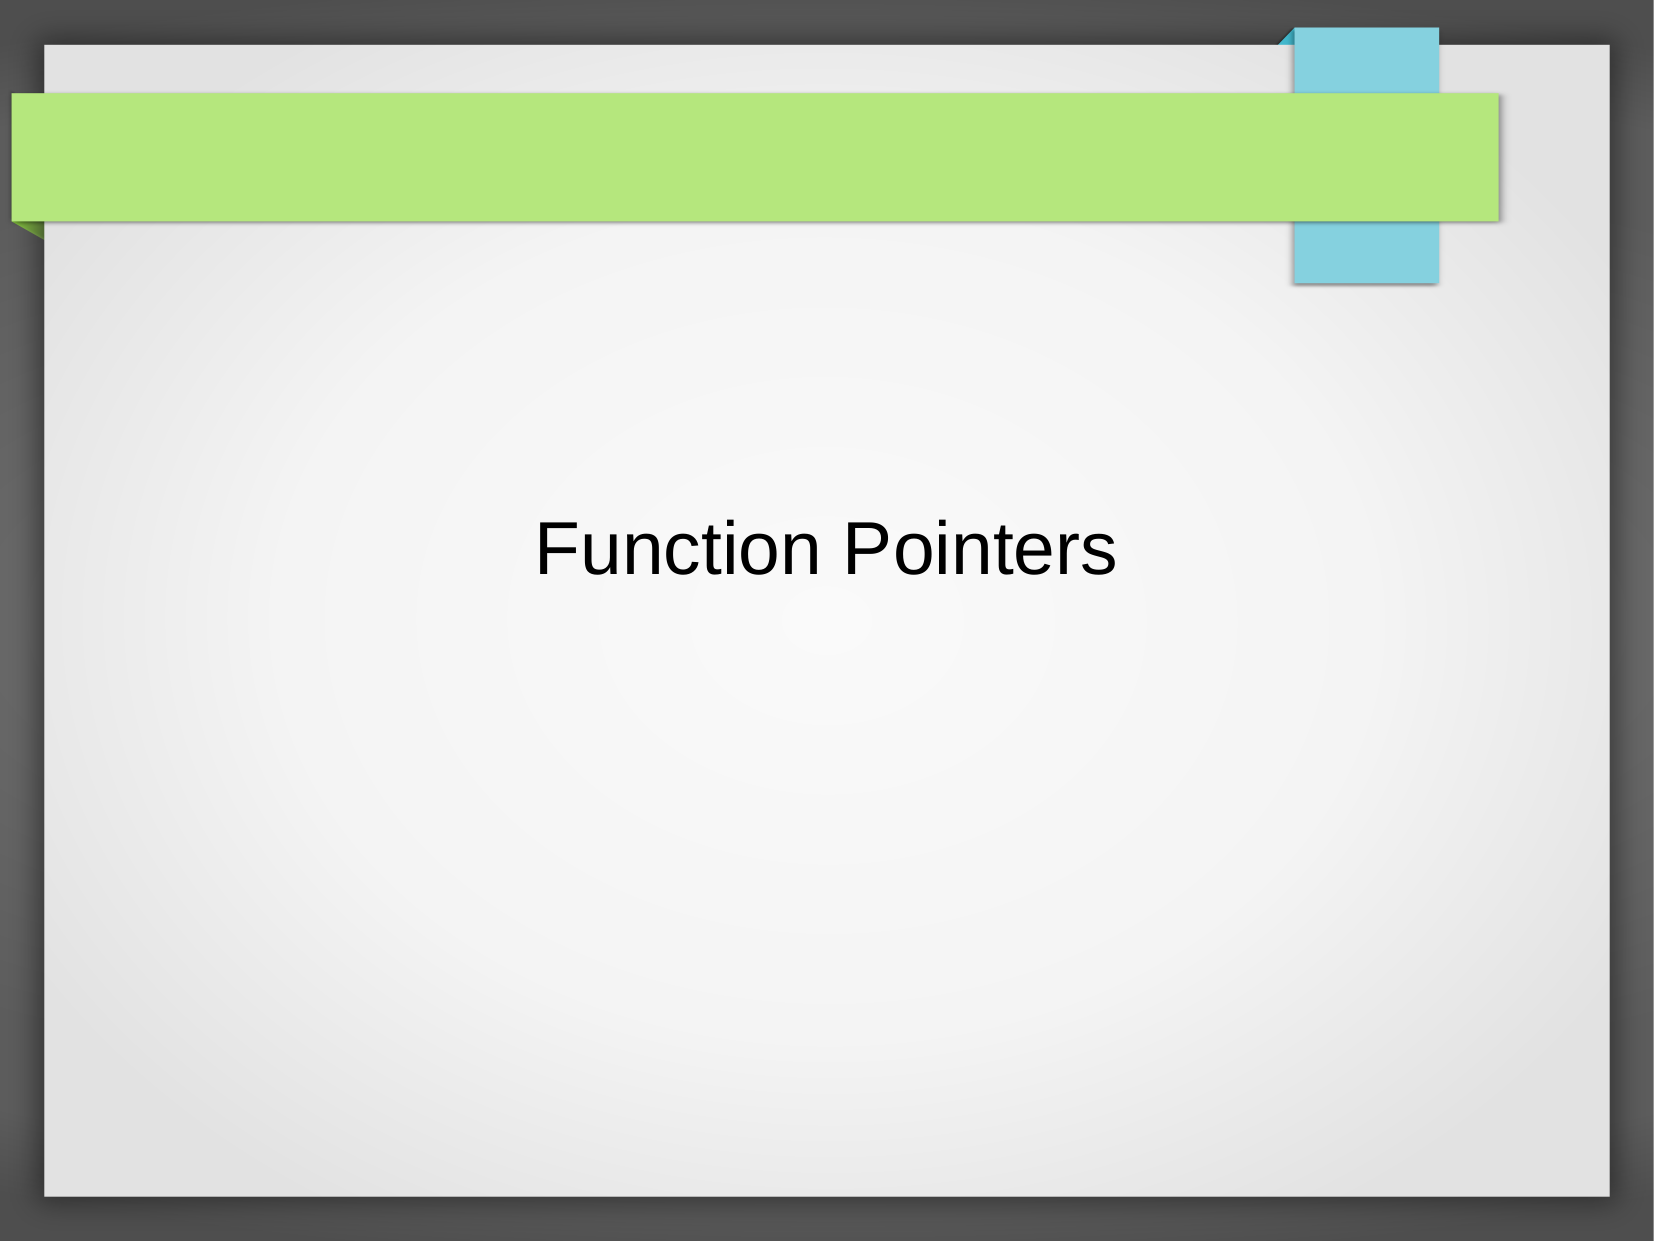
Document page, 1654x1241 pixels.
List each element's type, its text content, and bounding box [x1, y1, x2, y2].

title Function Pointers [82, 445, 1571, 653]
picture [0, 0, 1654, 1241]
